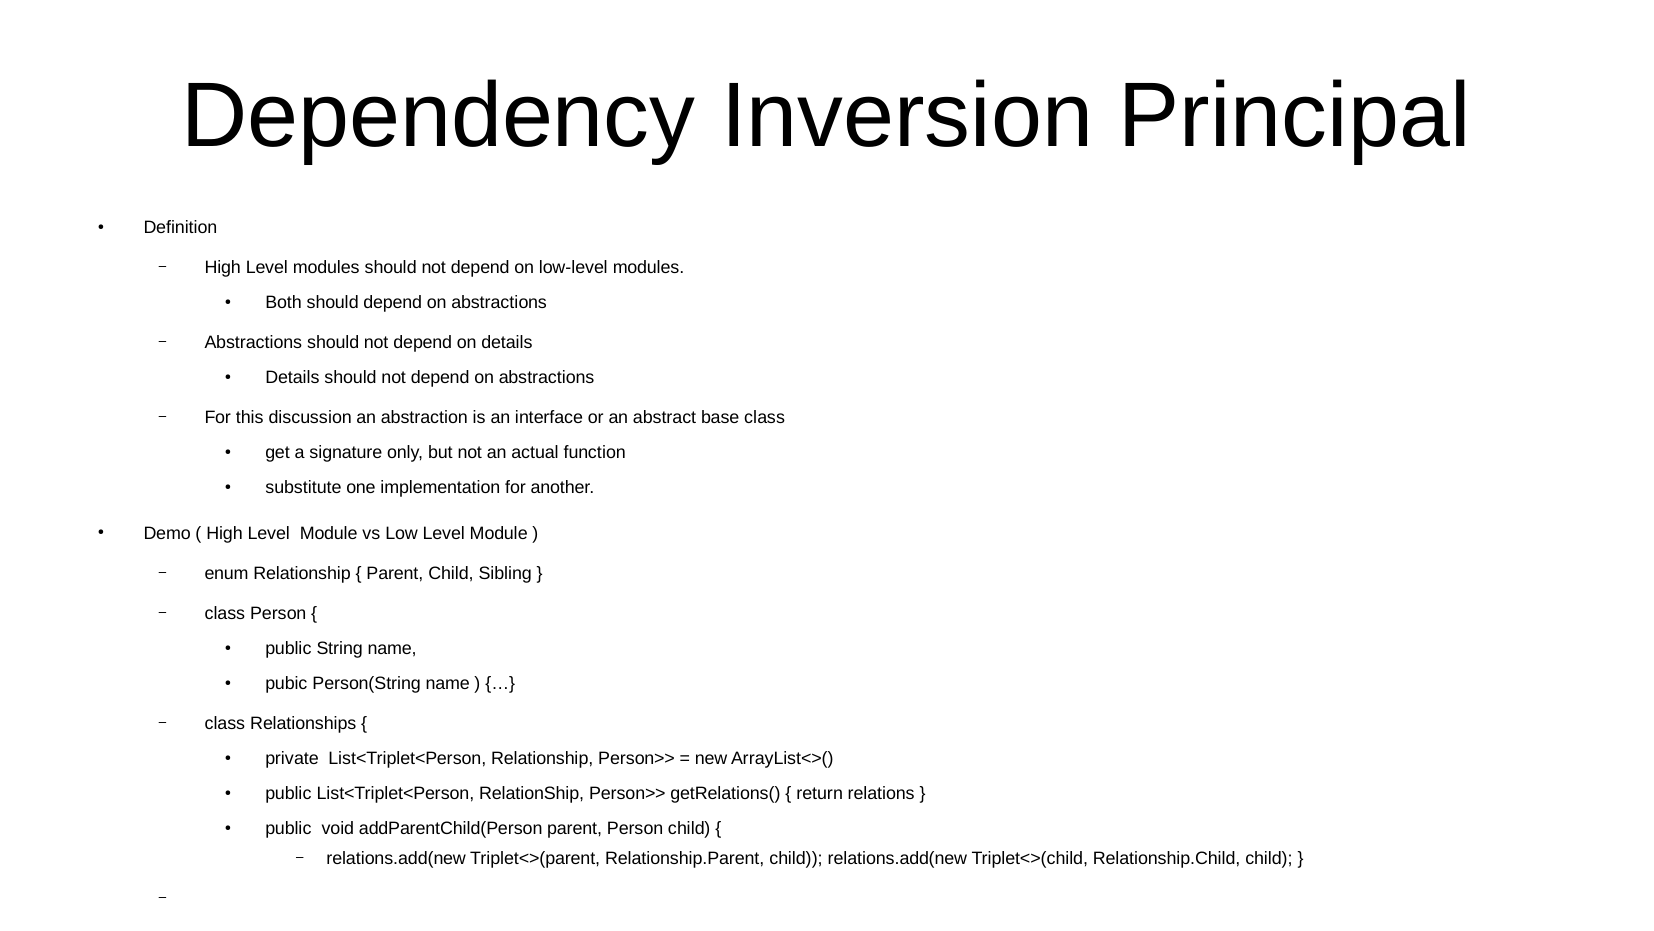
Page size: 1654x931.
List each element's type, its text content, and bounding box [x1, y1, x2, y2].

list Definition High Level modules should not depend on low-level modules. Both should depend on abstractions Abstractions should not depend on details Details should not depend on abstractions For this discussion an abstraction is an interface or an abstract base class get a signature only, but not an actual function substitute one implementation for another. Demo ( High Level Module vs Low Level Module ) enum Relationship { Parent, Child, Sibling } class Person { public String name, pubic Person(String name ) {…} class Relationships { private List<Triplet<Person, Relationship, Person>> = new ArrayList<>() public List<Triplet<Person, RelationShip, Person>> getRelations() { return relations } public void addParentChild(Person parent, Person child) { relations.add(new Triplet<>(parent, Relationship.Parent, child)); relations.add(new Triplet<>(child, Relationship.Child, child); } [82, 217, 1636, 916]
title Dependency Inversion Principal [82, 37, 1571, 193]
